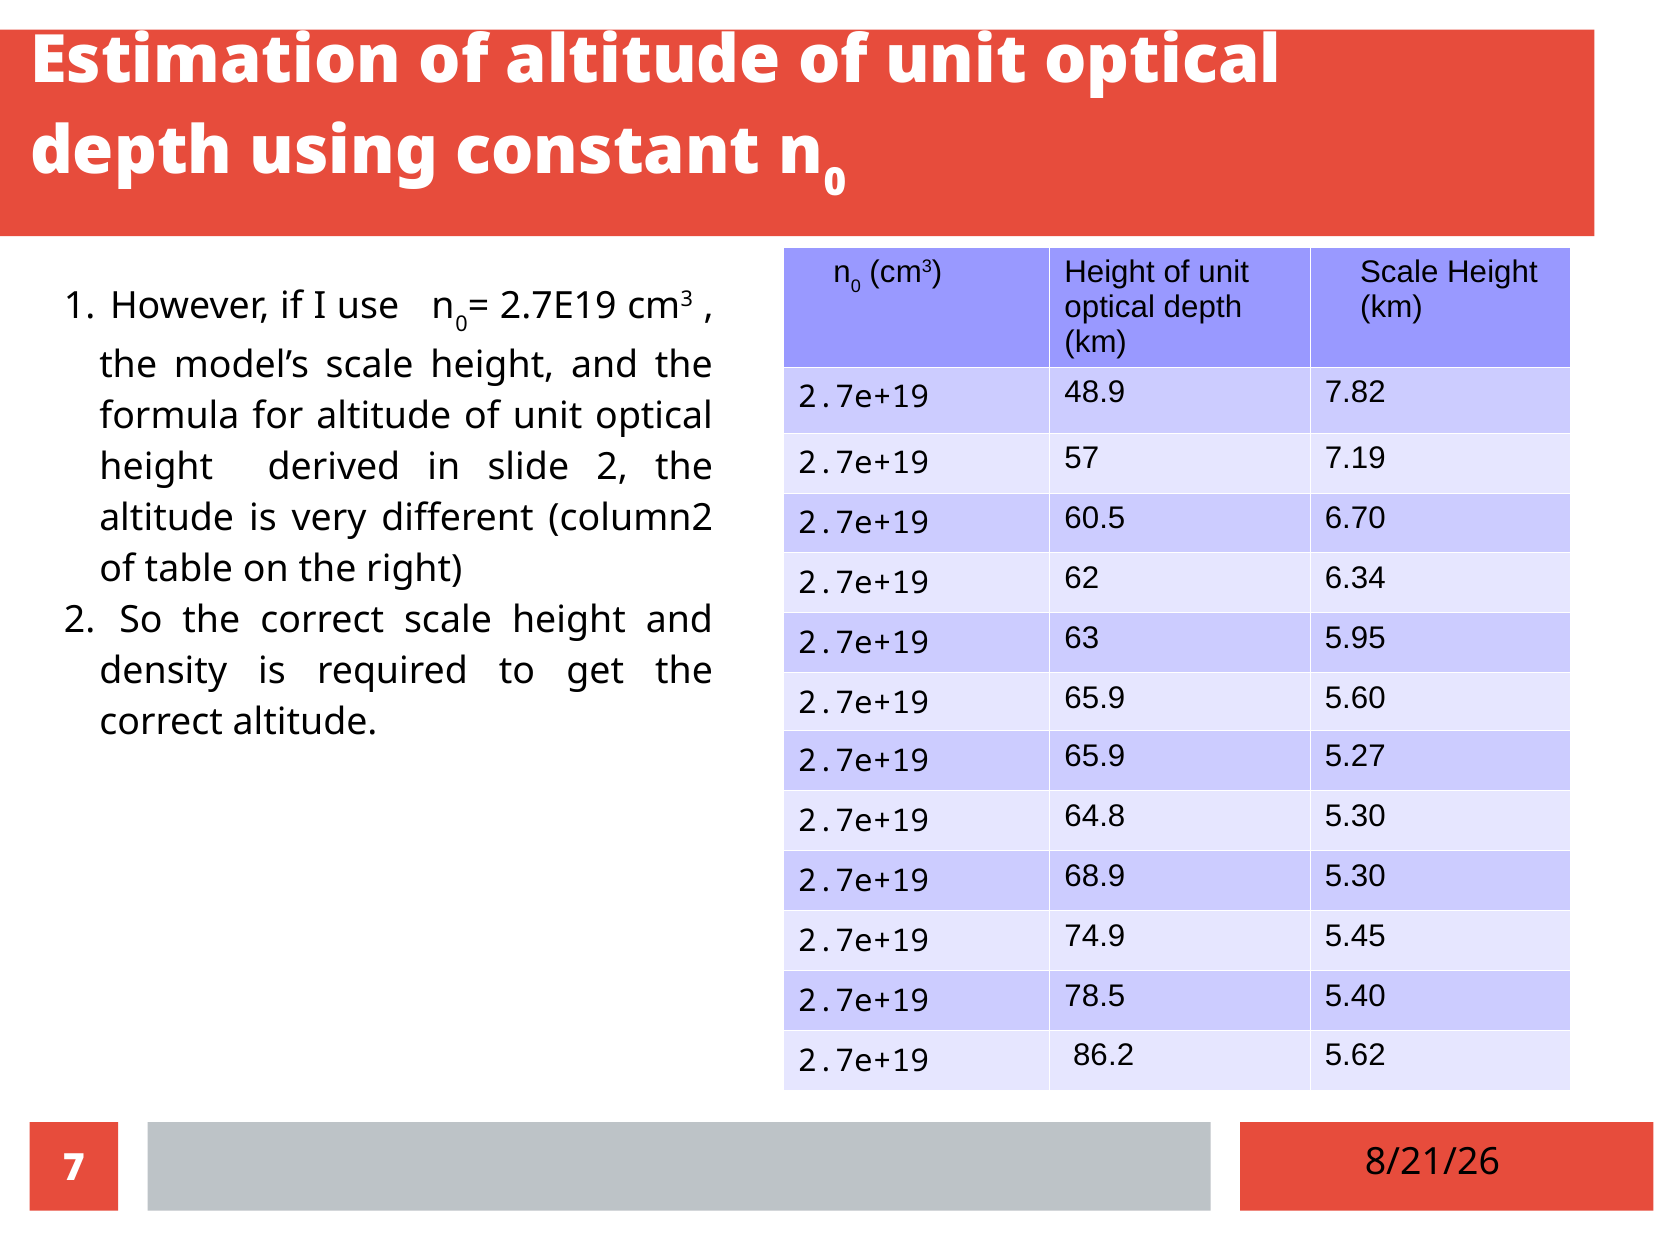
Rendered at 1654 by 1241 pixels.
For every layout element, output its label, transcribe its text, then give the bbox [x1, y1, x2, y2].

table_cell 64.8 [1050, 791, 1310, 850]
table_cell 2.7e+19 [784, 494, 1049, 552]
table_cell 2.7e+19 [784, 791, 1049, 850]
table_cell 5.30 [1311, 791, 1570, 850]
table_cell 74.9 [1050, 911, 1310, 970]
table_cell 63 [1050, 613, 1310, 672]
text_box However, if I use n0= 2.7E19 cm3 , the model’s scale height, and the formula for altitude of unit optical height derived in slide 2, the altitude is very different (column2 of table on the right) So the correct scale height and density is required to get the correct altitude. [49, 271, 751, 905]
table_cell 5.62 [1311, 1031, 1570, 1090]
table_cell 2.7e+19 [784, 731, 1049, 790]
table_cell 2.7e+19 [784, 613, 1049, 672]
table_cell 2.7e+19 [784, 673, 1049, 730]
table_cell 2.7e+19 [784, 971, 1049, 1030]
table_cell 6.70 [1311, 494, 1570, 552]
text_box 6/21/20 [1350, 1127, 1541, 1201]
table_cell 2.7e+19 [784, 911, 1049, 970]
table_cell 86.2 [1050, 1031, 1310, 1090]
table_cell 57 [1050, 434, 1310, 493]
table_cell 2.7e+19 [784, 851, 1049, 910]
table_cell 65.9 [1050, 673, 1310, 730]
table_cell 5.40 [1311, 971, 1570, 1030]
table_cell 6.34 [1311, 553, 1570, 612]
table_cell 7.19 [1311, 434, 1570, 493]
table_cell 2.7e+19 [784, 1031, 1049, 1090]
table_cell 2.7e+19 [784, 368, 1049, 433]
table_cell 68.9 [1050, 851, 1310, 910]
table_cell 5.30 [1311, 851, 1570, 910]
table_cell 62 [1050, 553, 1310, 612]
table_cell 2.7e+19 [784, 434, 1049, 493]
table_cell 5.27 [1311, 731, 1570, 790]
table_cell 5.95 [1311, 613, 1570, 672]
table_cell 5.60 [1311, 673, 1570, 730]
table_cell 65.9 [1050, 731, 1310, 790]
table_header n0 (cm3) [784, 248, 1049, 367]
table_header Scale Height (km) [1311, 248, 1570, 367]
table_cell 48.9 [1050, 368, 1310, 433]
table_cell 2.7e+19 [784, 553, 1049, 612]
table_cell 5.45 [1311, 911, 1570, 970]
table_cell 78.5 [1050, 971, 1310, 1030]
table_cell 60.5 [1050, 494, 1310, 552]
table_cell 7.82 [1311, 368, 1570, 433]
table_header Height of unit optical depth (km) [1050, 248, 1310, 367]
title Estimation of altitude of unit optical depth using constant n0 [30, 59, 1576, 207]
